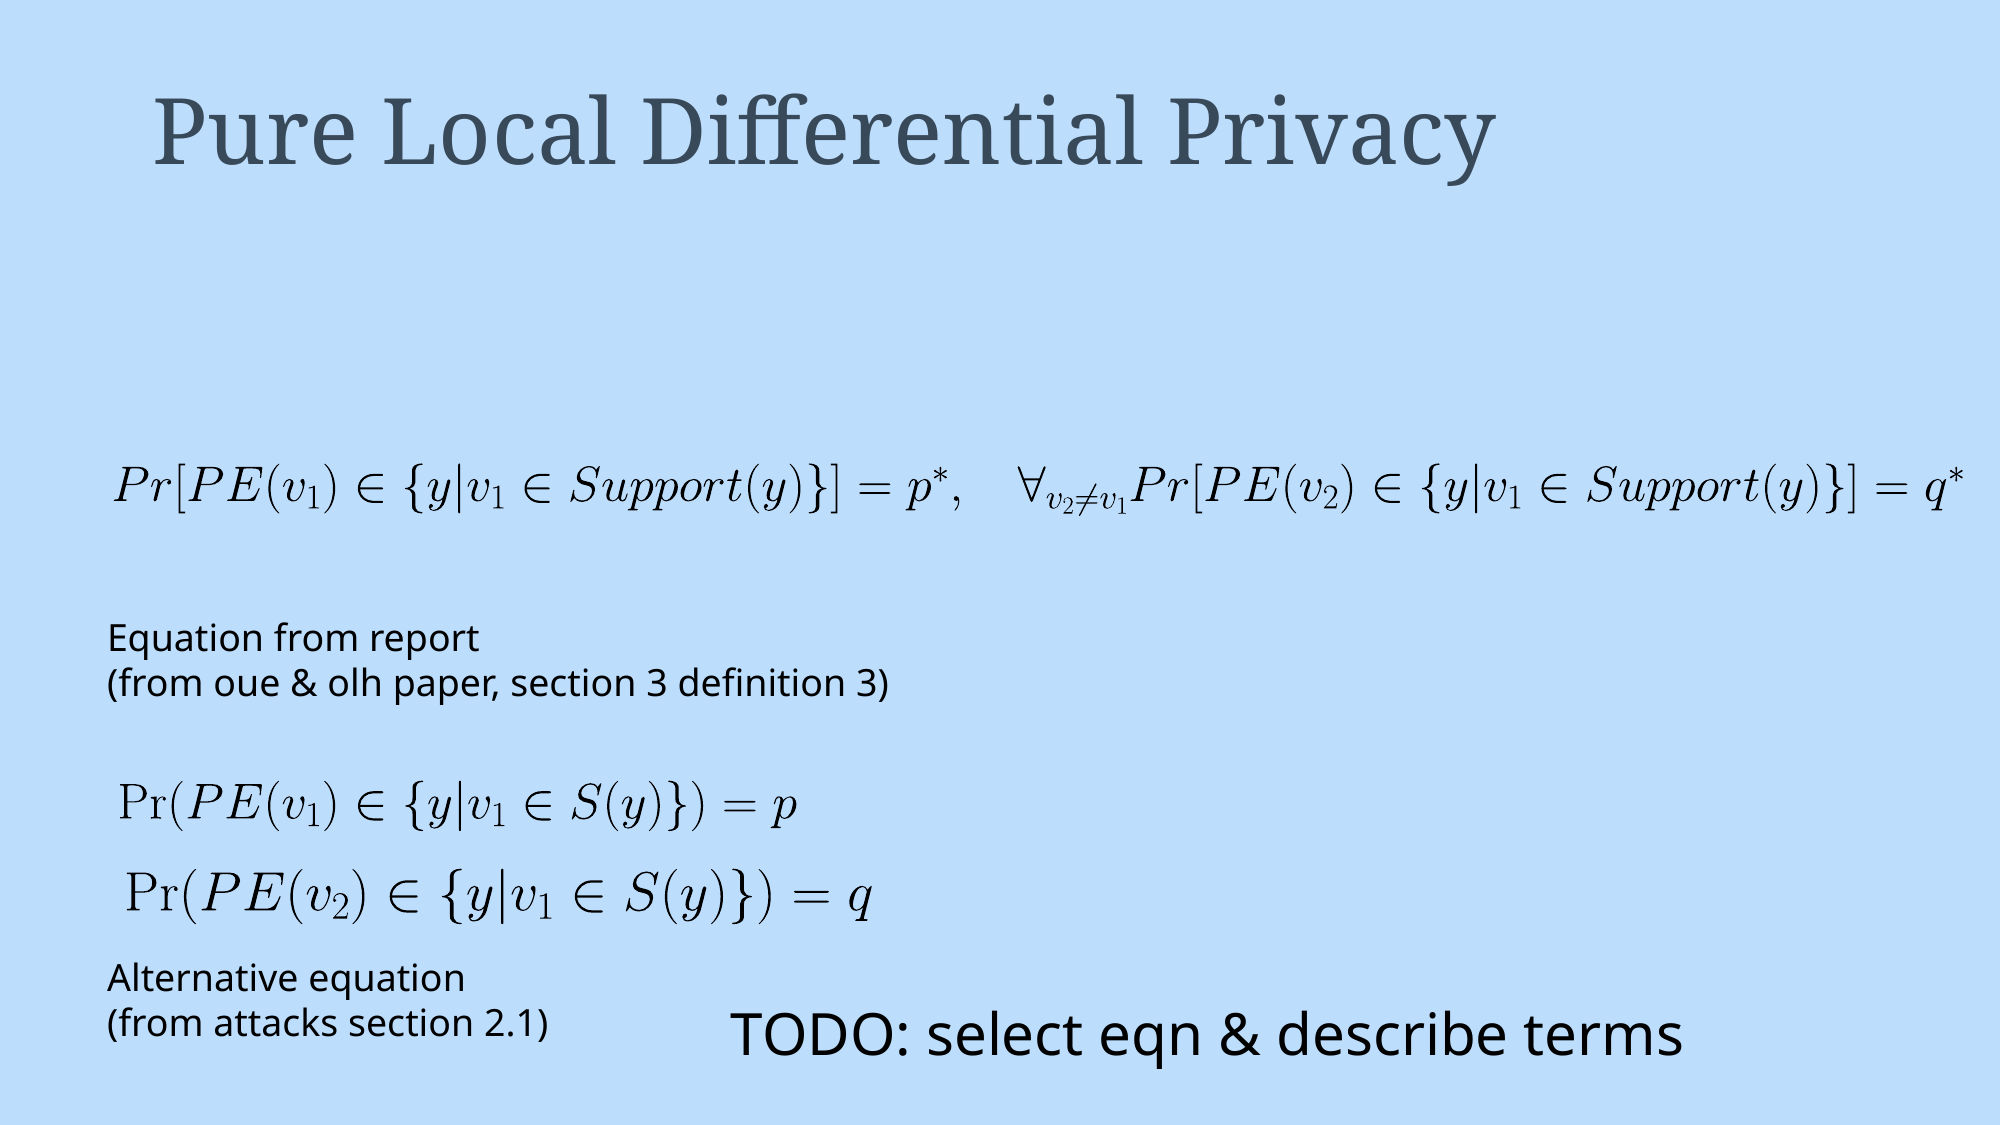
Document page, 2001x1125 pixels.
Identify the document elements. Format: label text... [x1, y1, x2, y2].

text_box Alternative equation (from attacks section 2.1) [92, 946, 1093, 1099]
text_box Equation from report​ (from oue & olh paper, section 3 definition 3) [92, 606, 1093, 646]
picture [0, 331, 2000, 1072]
title Pure Local Differential Privacy [137, 59, 1863, 211]
text_box TODO: select eqn & describe terms​ ​​ ​ [715, 1011, 1716, 1125]
